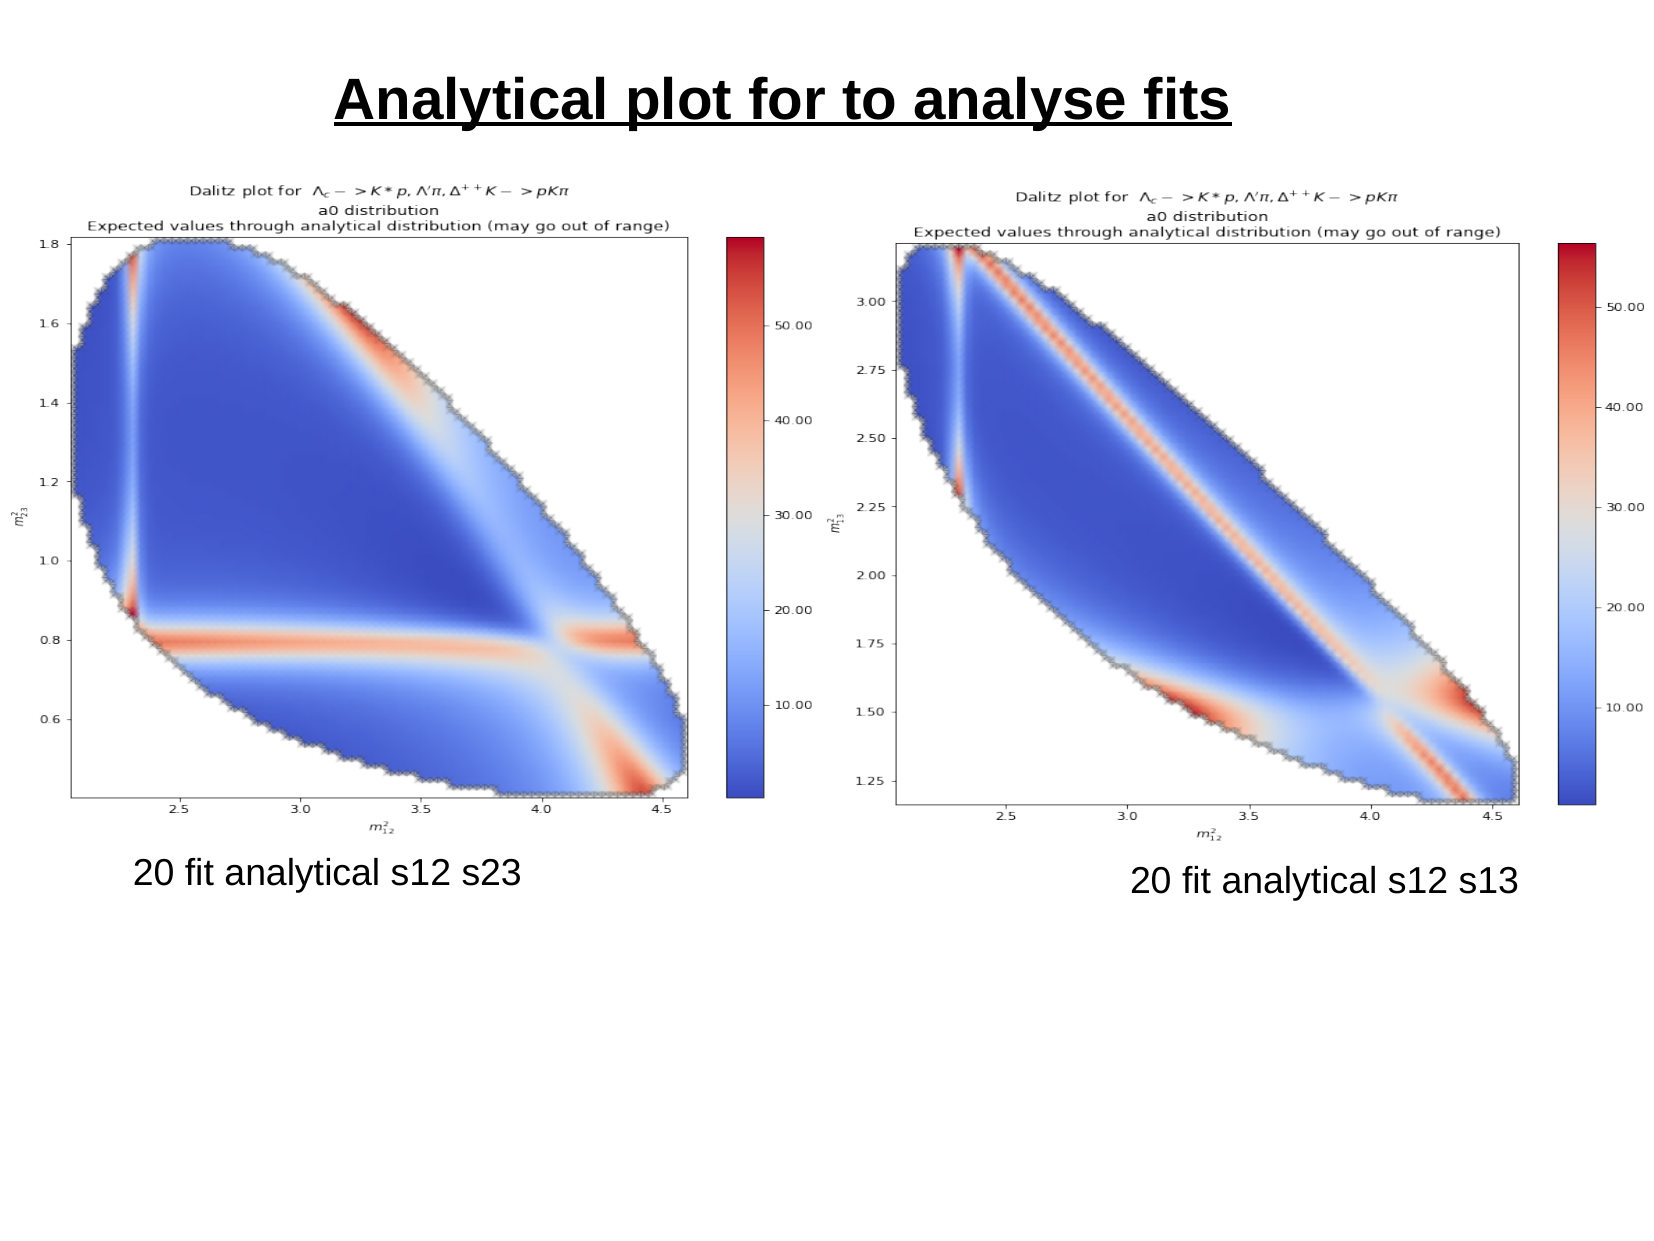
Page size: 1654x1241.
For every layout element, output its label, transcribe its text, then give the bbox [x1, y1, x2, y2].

text_box 20 fit analytical s12 s23 [118, 844, 537, 901]
text_box Analytical plot for to analyse fits [318, 59, 1435, 141]
picture [0, 177, 1654, 851]
text_box 20 fit analytical s12 s13 [1115, 852, 1534, 910]
